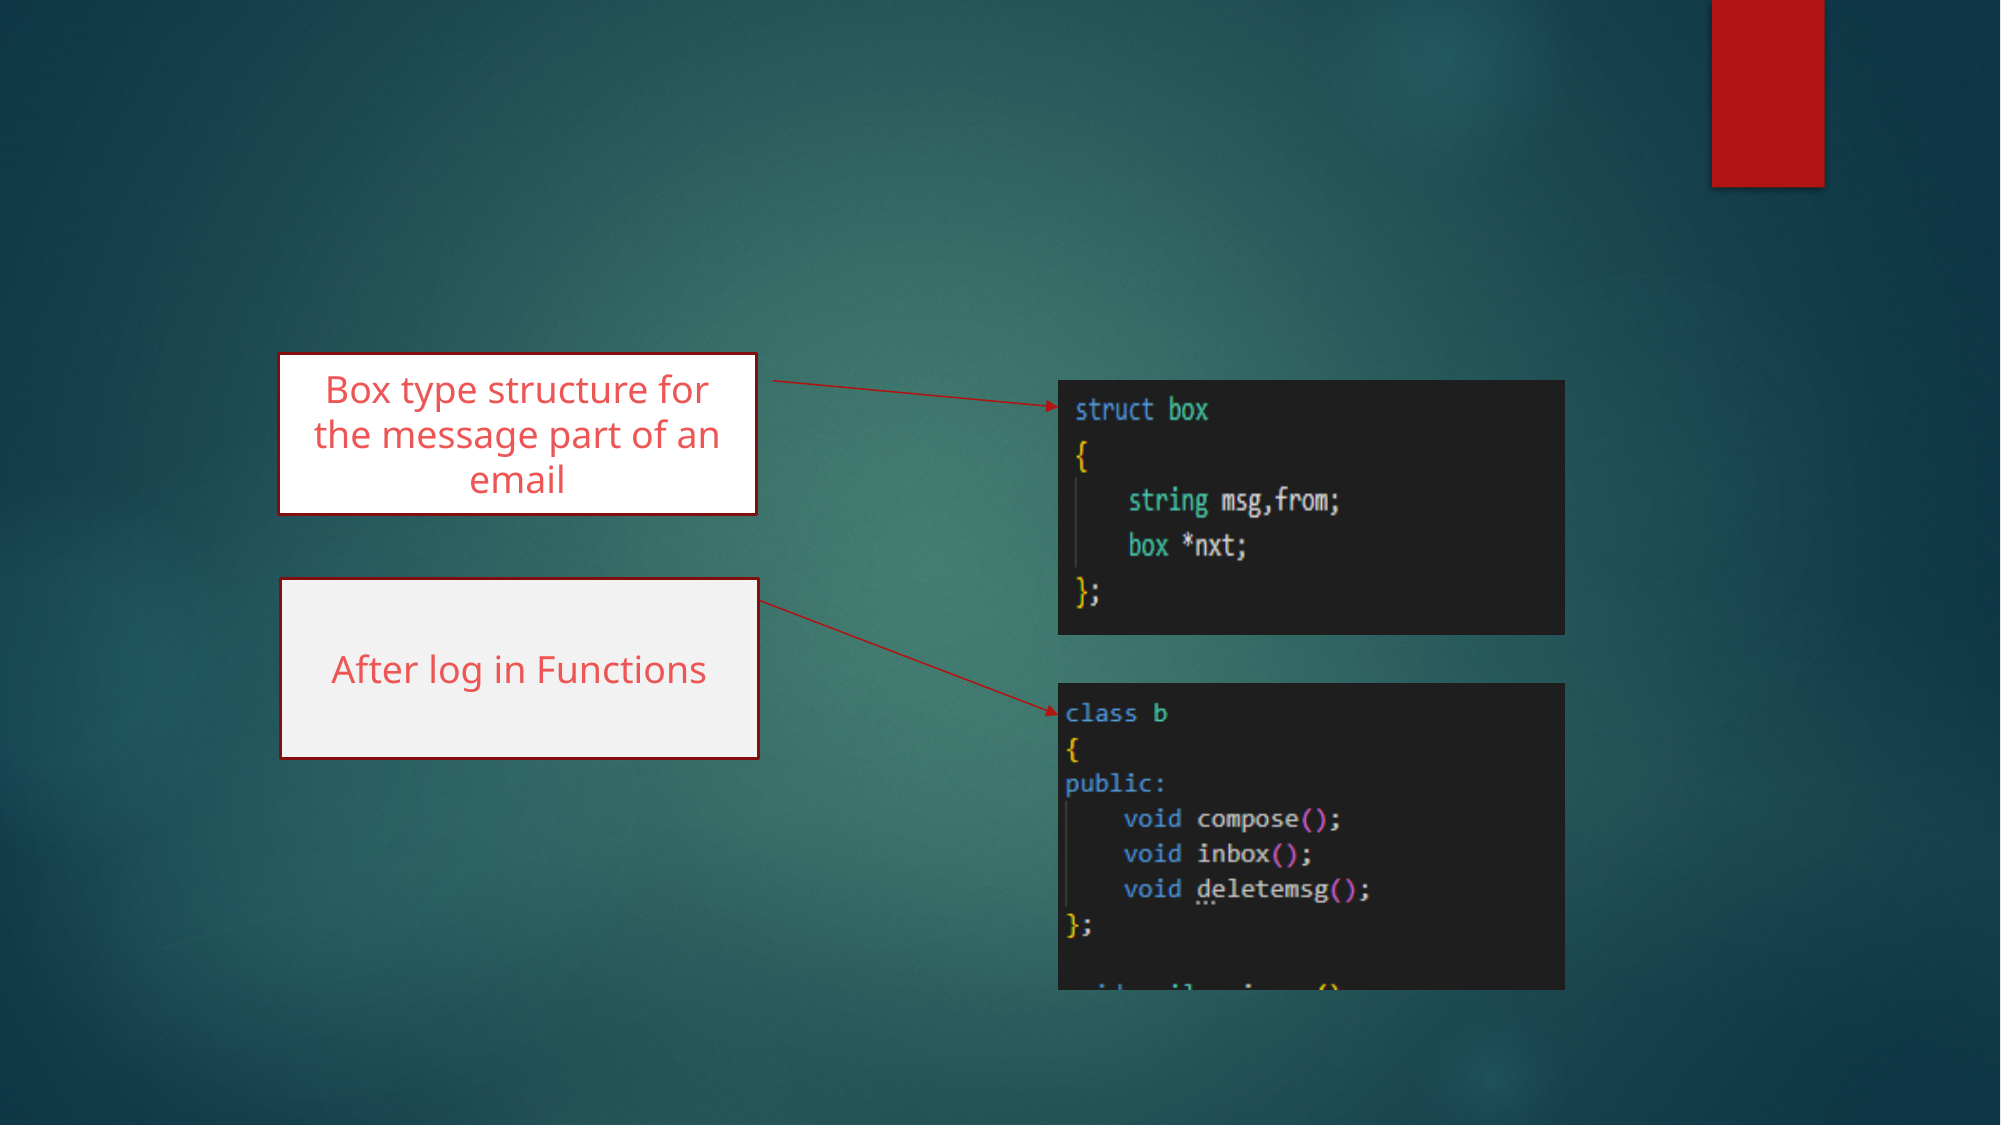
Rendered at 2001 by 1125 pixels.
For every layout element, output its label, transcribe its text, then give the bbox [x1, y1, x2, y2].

picture [0, 0, 2001, 1125]
text_box After log in Functions [280, 578, 759, 759]
text_box Box type structure for the message part of an email [278, 353, 757, 515]
